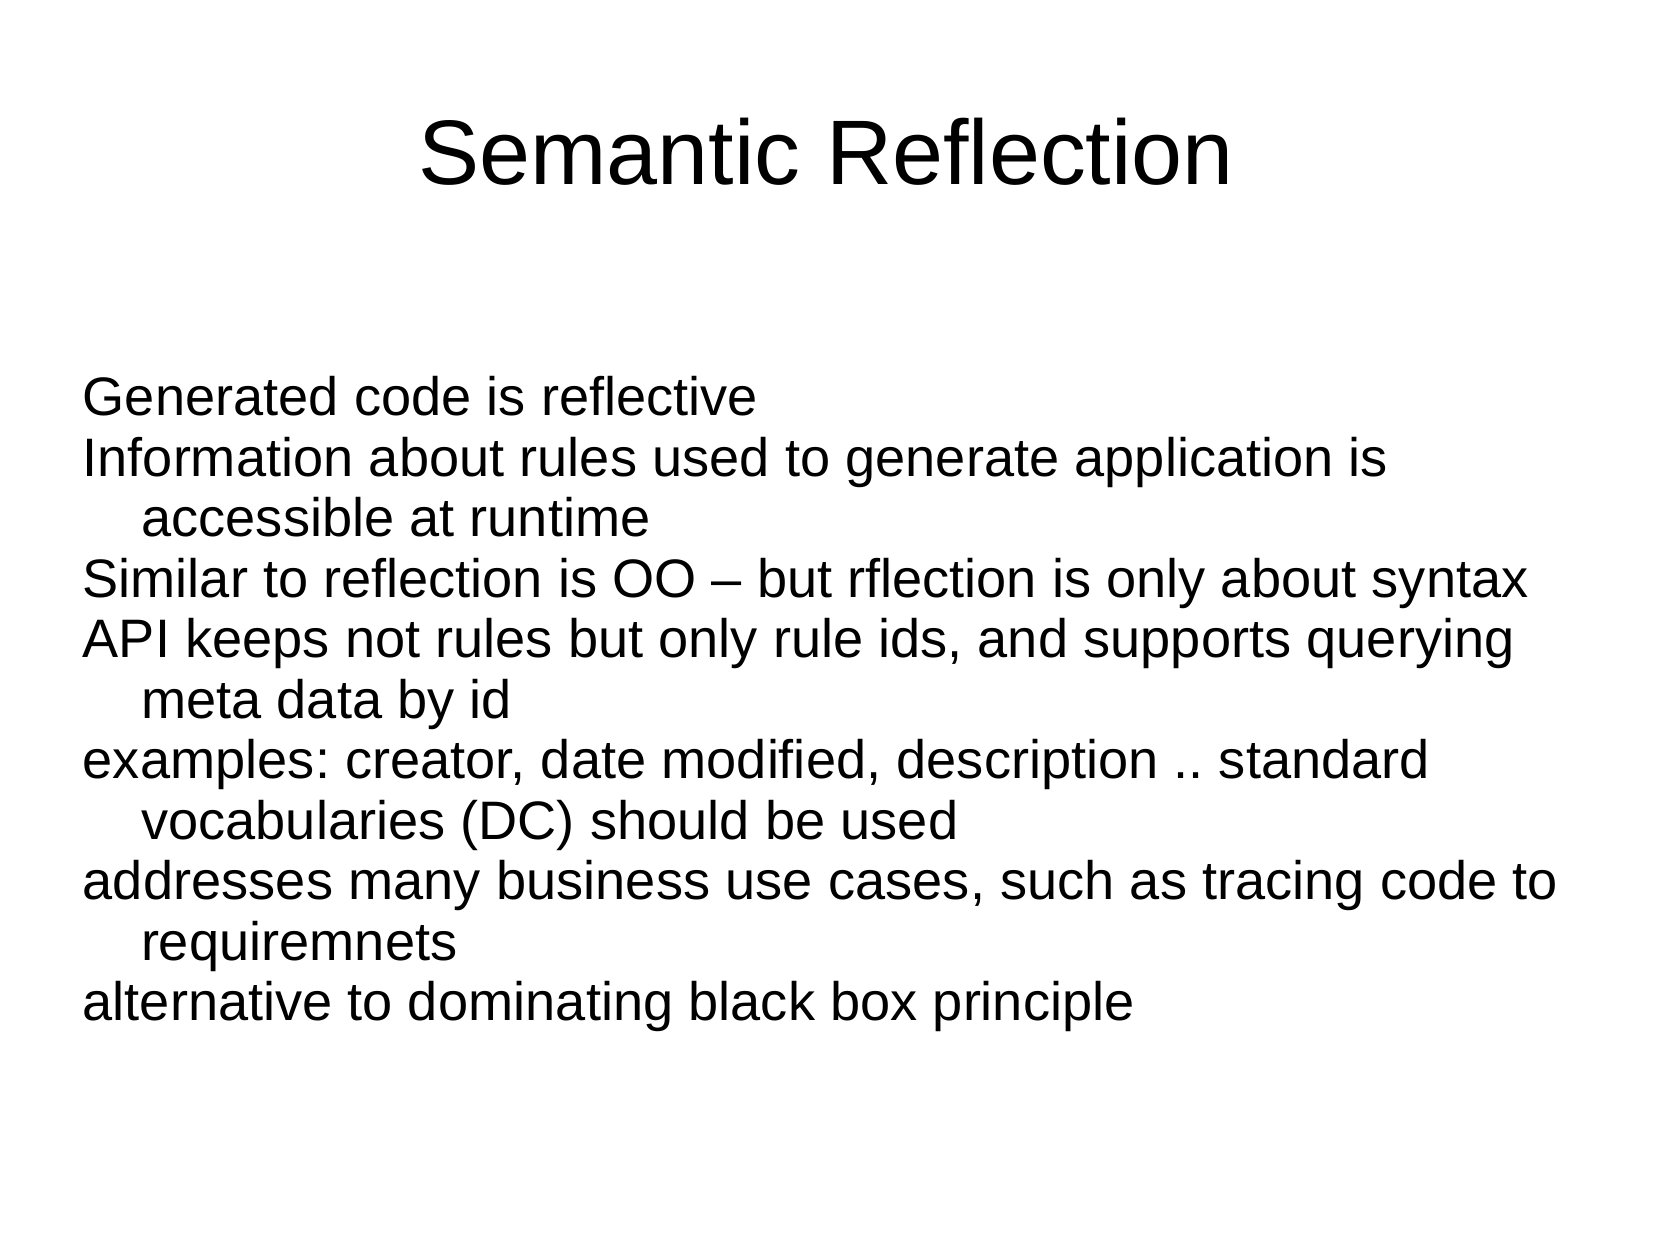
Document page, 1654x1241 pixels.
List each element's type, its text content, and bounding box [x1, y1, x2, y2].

subtitle Generated code is reflective Information about rules used to generate application is accessible at runtime Similar to reflection is OO – but rflection is only about syntax API keeps not rules but only rule ids, and supports querying meta data by id examples: creator, date modified, description .. standard vocabularies (DC) should be used addresses many business use cases, such as tracing code to requiremnets alternative to dominating black box principle [82, 216, 1571, 1183]
title Semantic Reflection [82, 56, 1571, 216]
